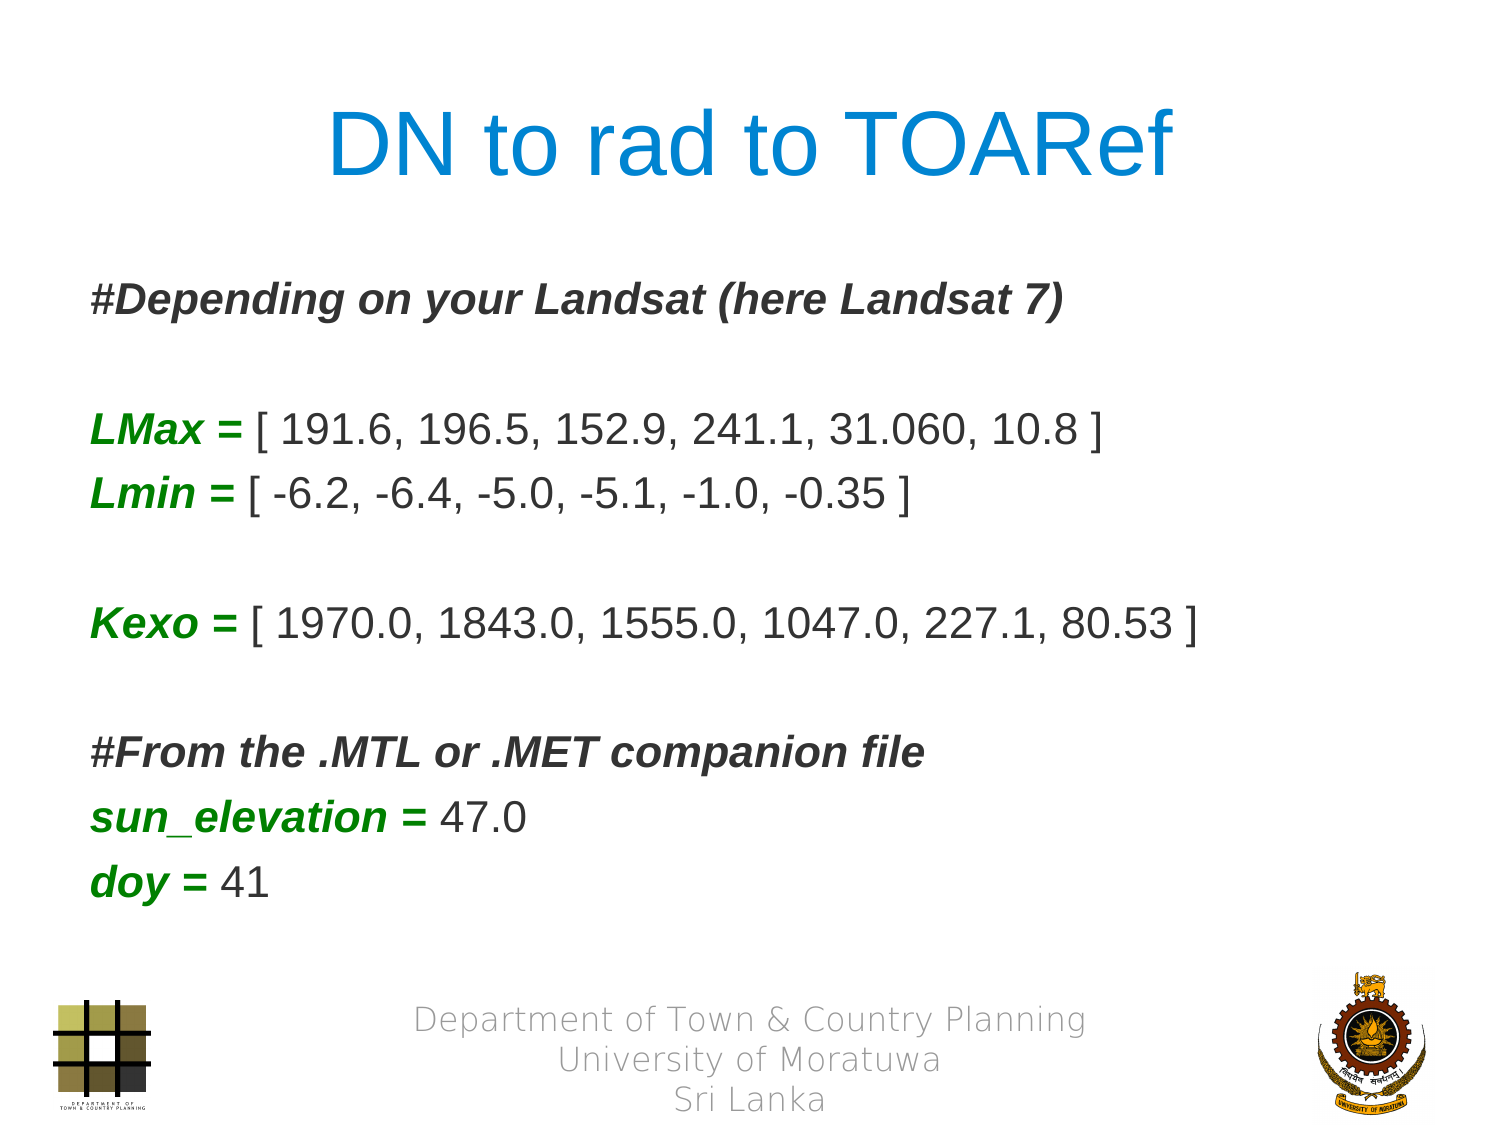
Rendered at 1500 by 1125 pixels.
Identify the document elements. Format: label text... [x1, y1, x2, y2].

picture [1312, 966, 1435, 1125]
picture [53, 1000, 151, 1110]
list #Depending on your Landsat (here Landsat 7) LMax = [ 191.6, 196.5, 152.9, 241.1, 31.060, 10.8 ] Lmin = [ -6.2, -6.4, -5.0, -5.1, -1.0, -0.35 ] Kexo = [ 1970.0, 1843.0, 1555.0, 1047.0, 227.1, 80.53 ] #From the .MTL or .MET companion file sun_elevation = 47.0 doy = 41 [75, 262, 1426, 916]
title DN to rad to TOARef [75, 45, 1426, 233]
